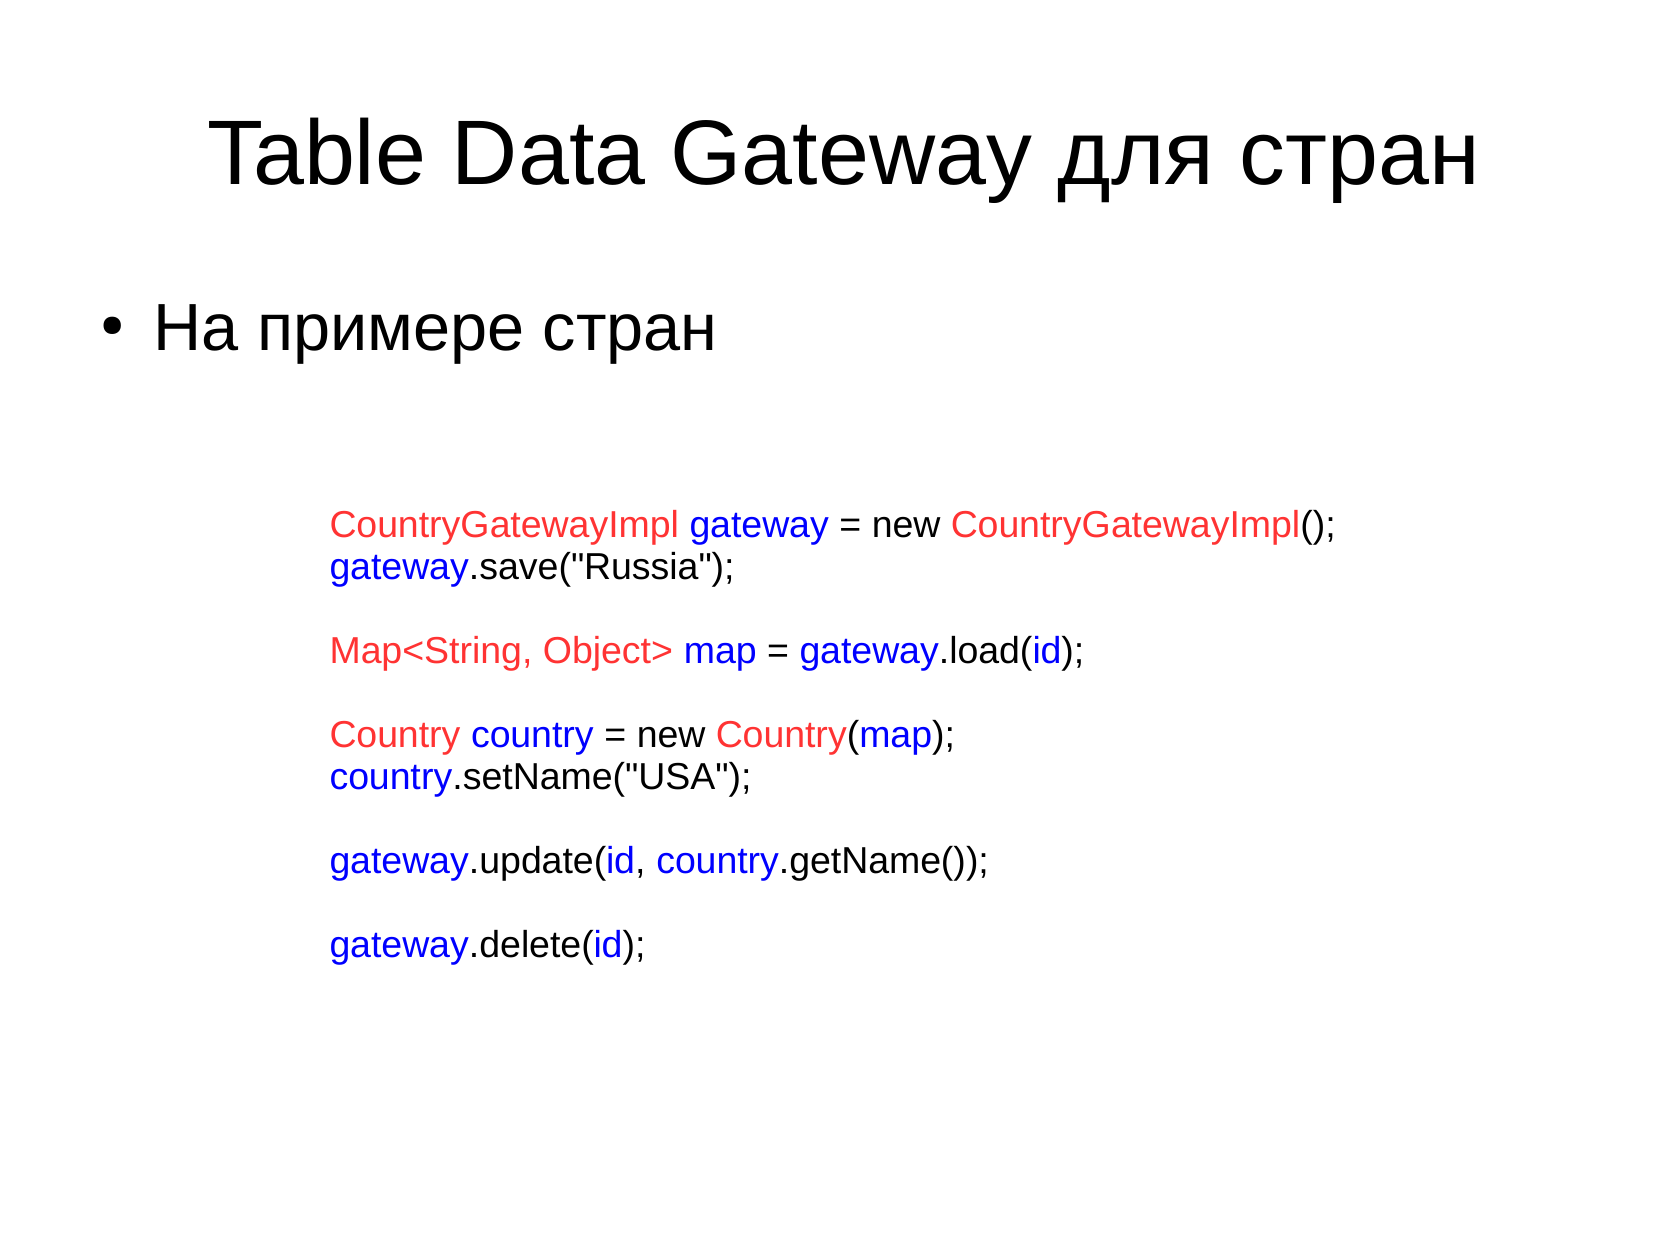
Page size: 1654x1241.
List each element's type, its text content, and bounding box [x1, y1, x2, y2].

text_box CountryGatewayImpl gateway = new CountryGatewayImpl(); gateway.save("Russia"); Map<String, Object> map = gateway.load(id); Country country = new Country(map); country.setName("USA"); gateway.update(id, country.getName()); gateway.delete(id); [314, 496, 1351, 973]
title Table Data Gateway для стран [82, 49, 1571, 257]
list На примере стран [82, 290, 1571, 1010]
